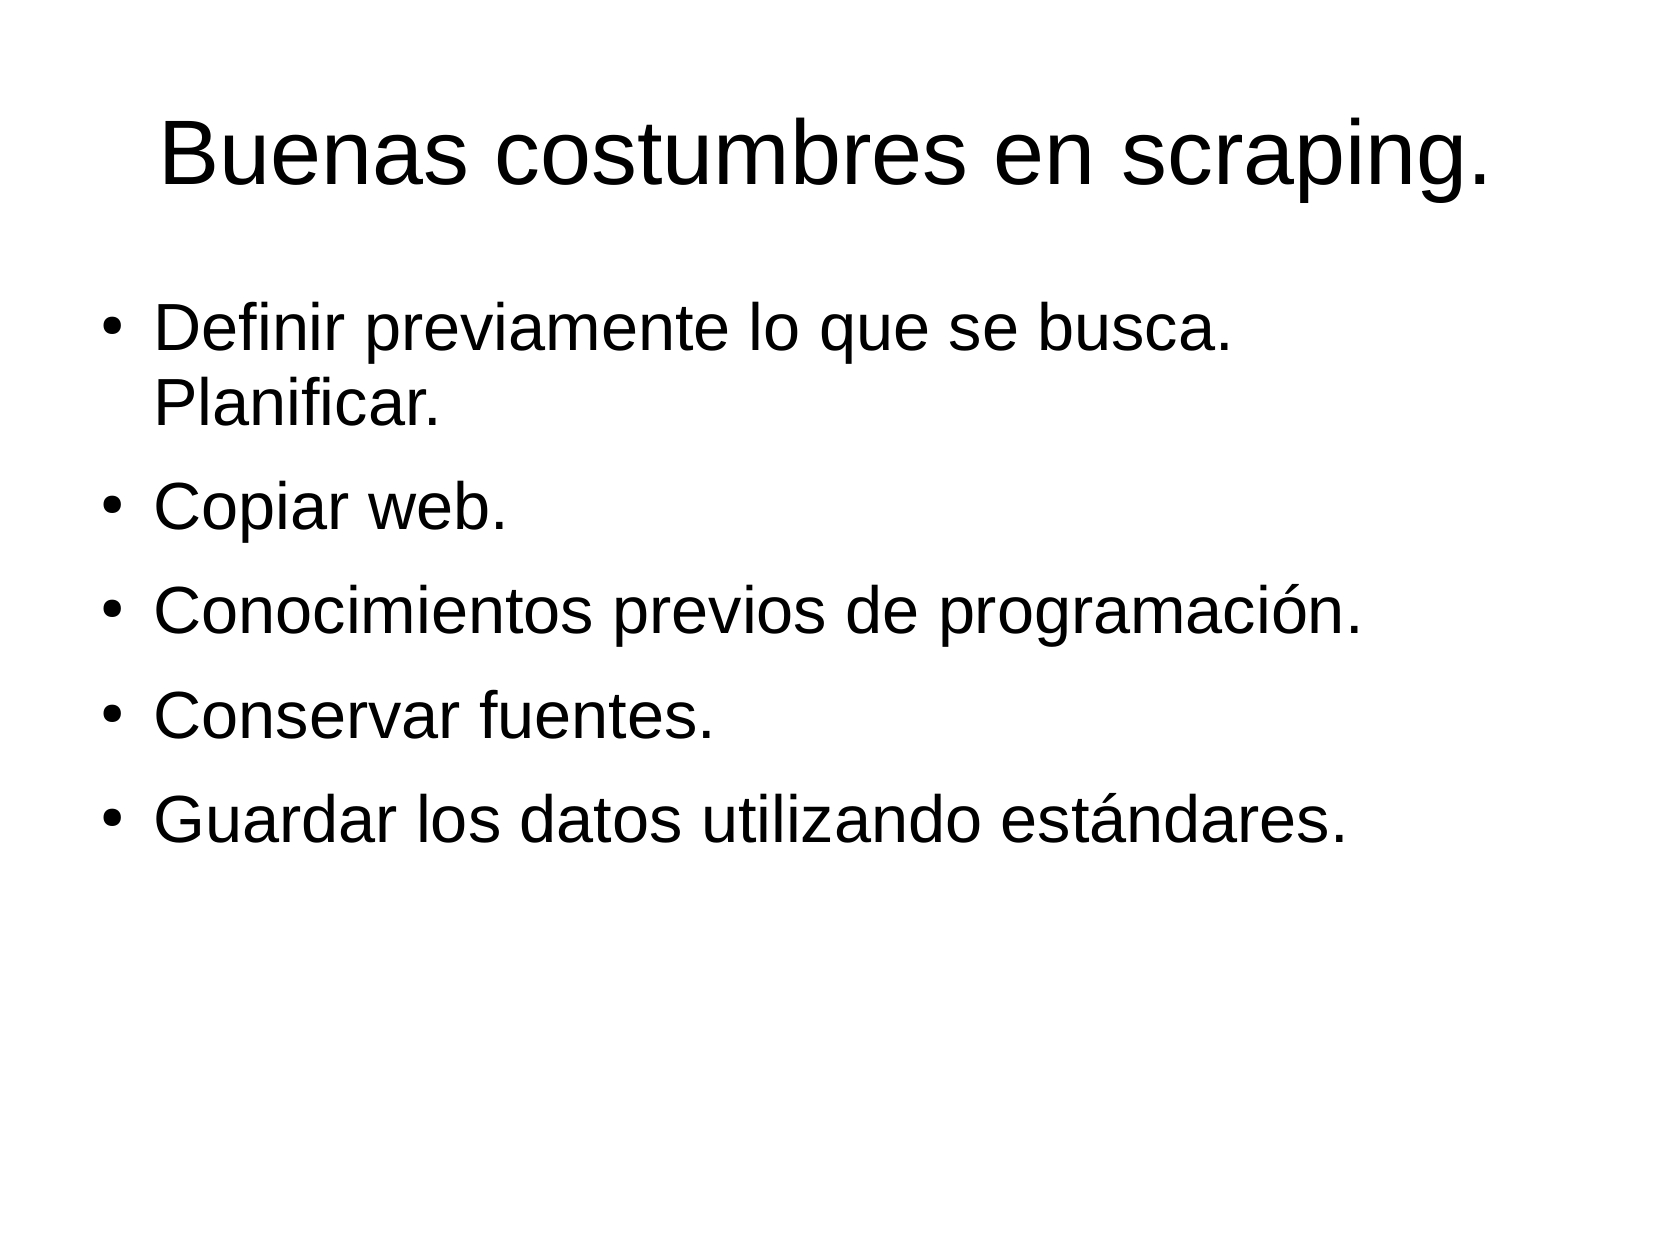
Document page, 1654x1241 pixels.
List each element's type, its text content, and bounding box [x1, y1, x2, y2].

title Buenas costumbres en scraping. [82, 49, 1571, 257]
list Definir previamente lo que se busca. Planificar. Copiar web. Conocimientos previos de programación. Conservar fuentes. Guardar los datos utilizando estándares. [82, 290, 1538, 1010]
